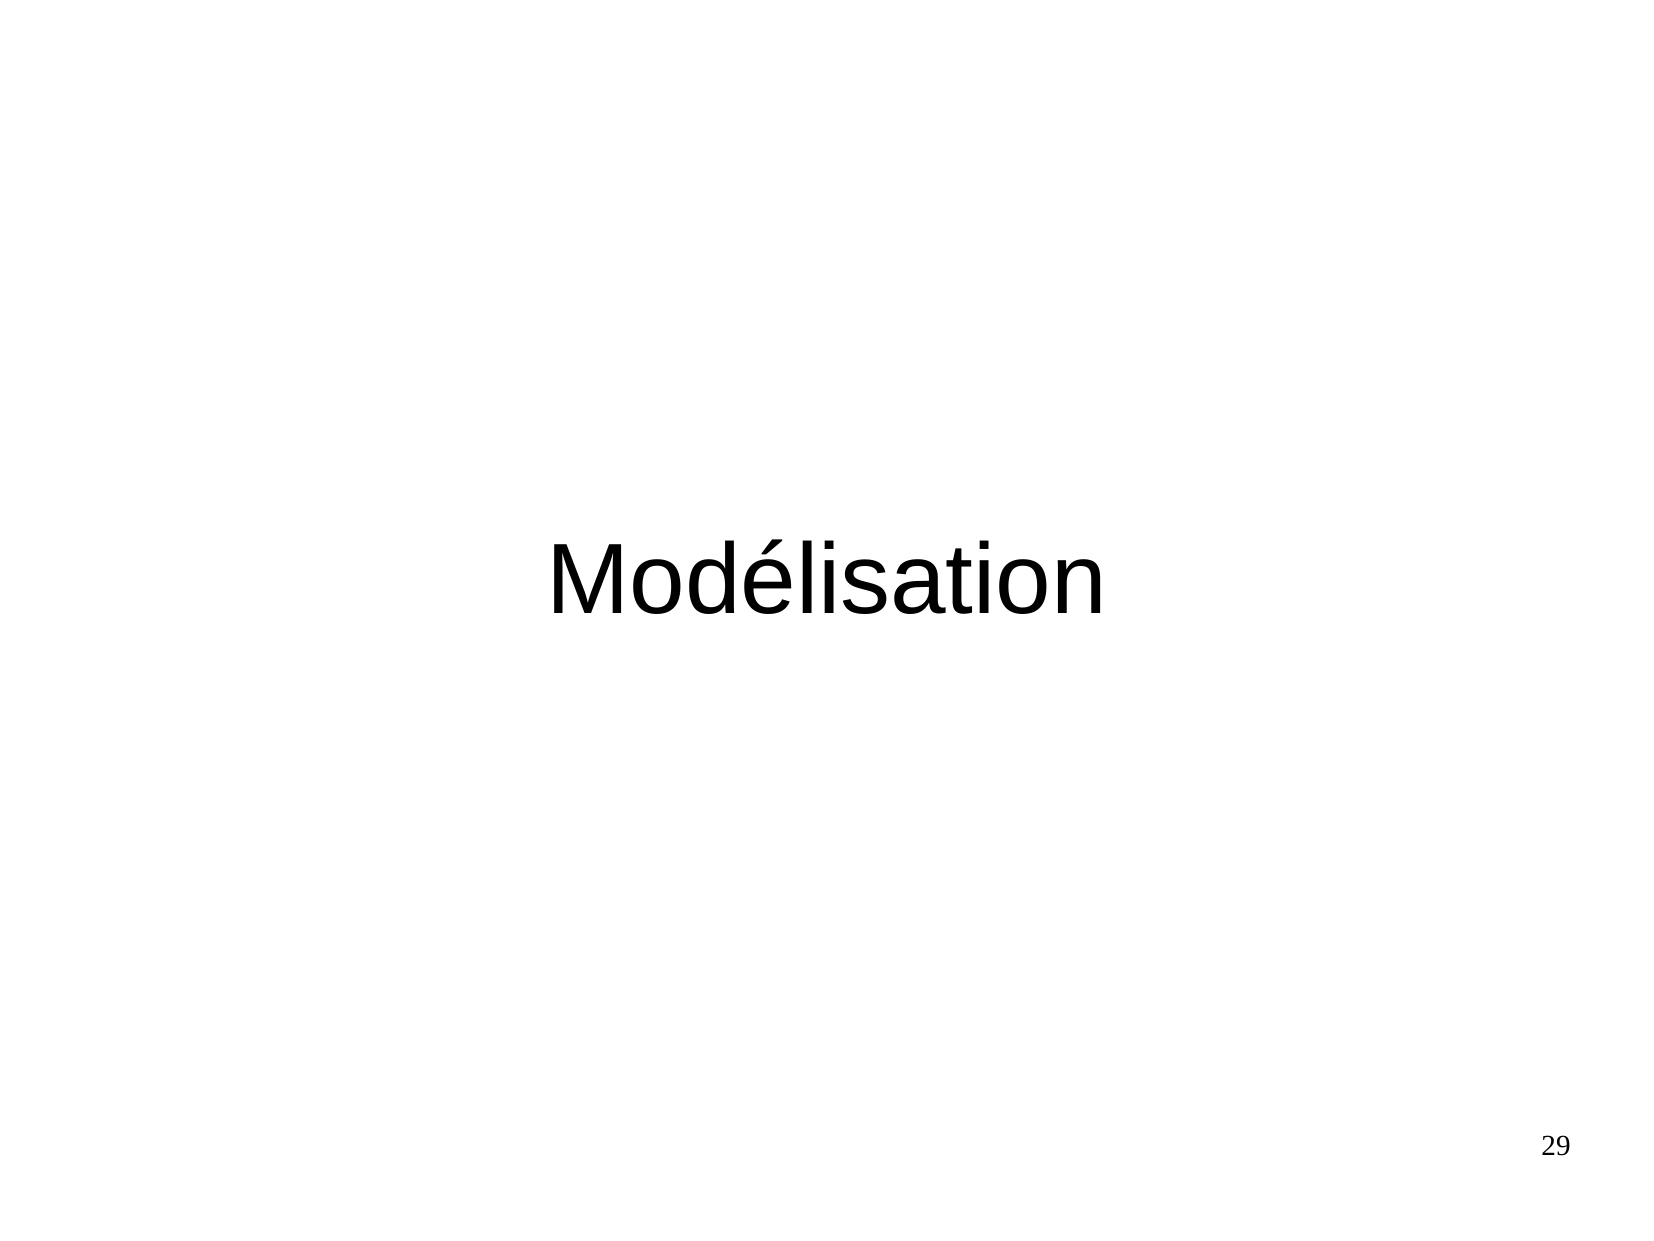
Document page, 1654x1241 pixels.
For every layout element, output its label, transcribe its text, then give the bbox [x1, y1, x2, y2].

subtitle Modélisation [82, 49, 1571, 1109]
